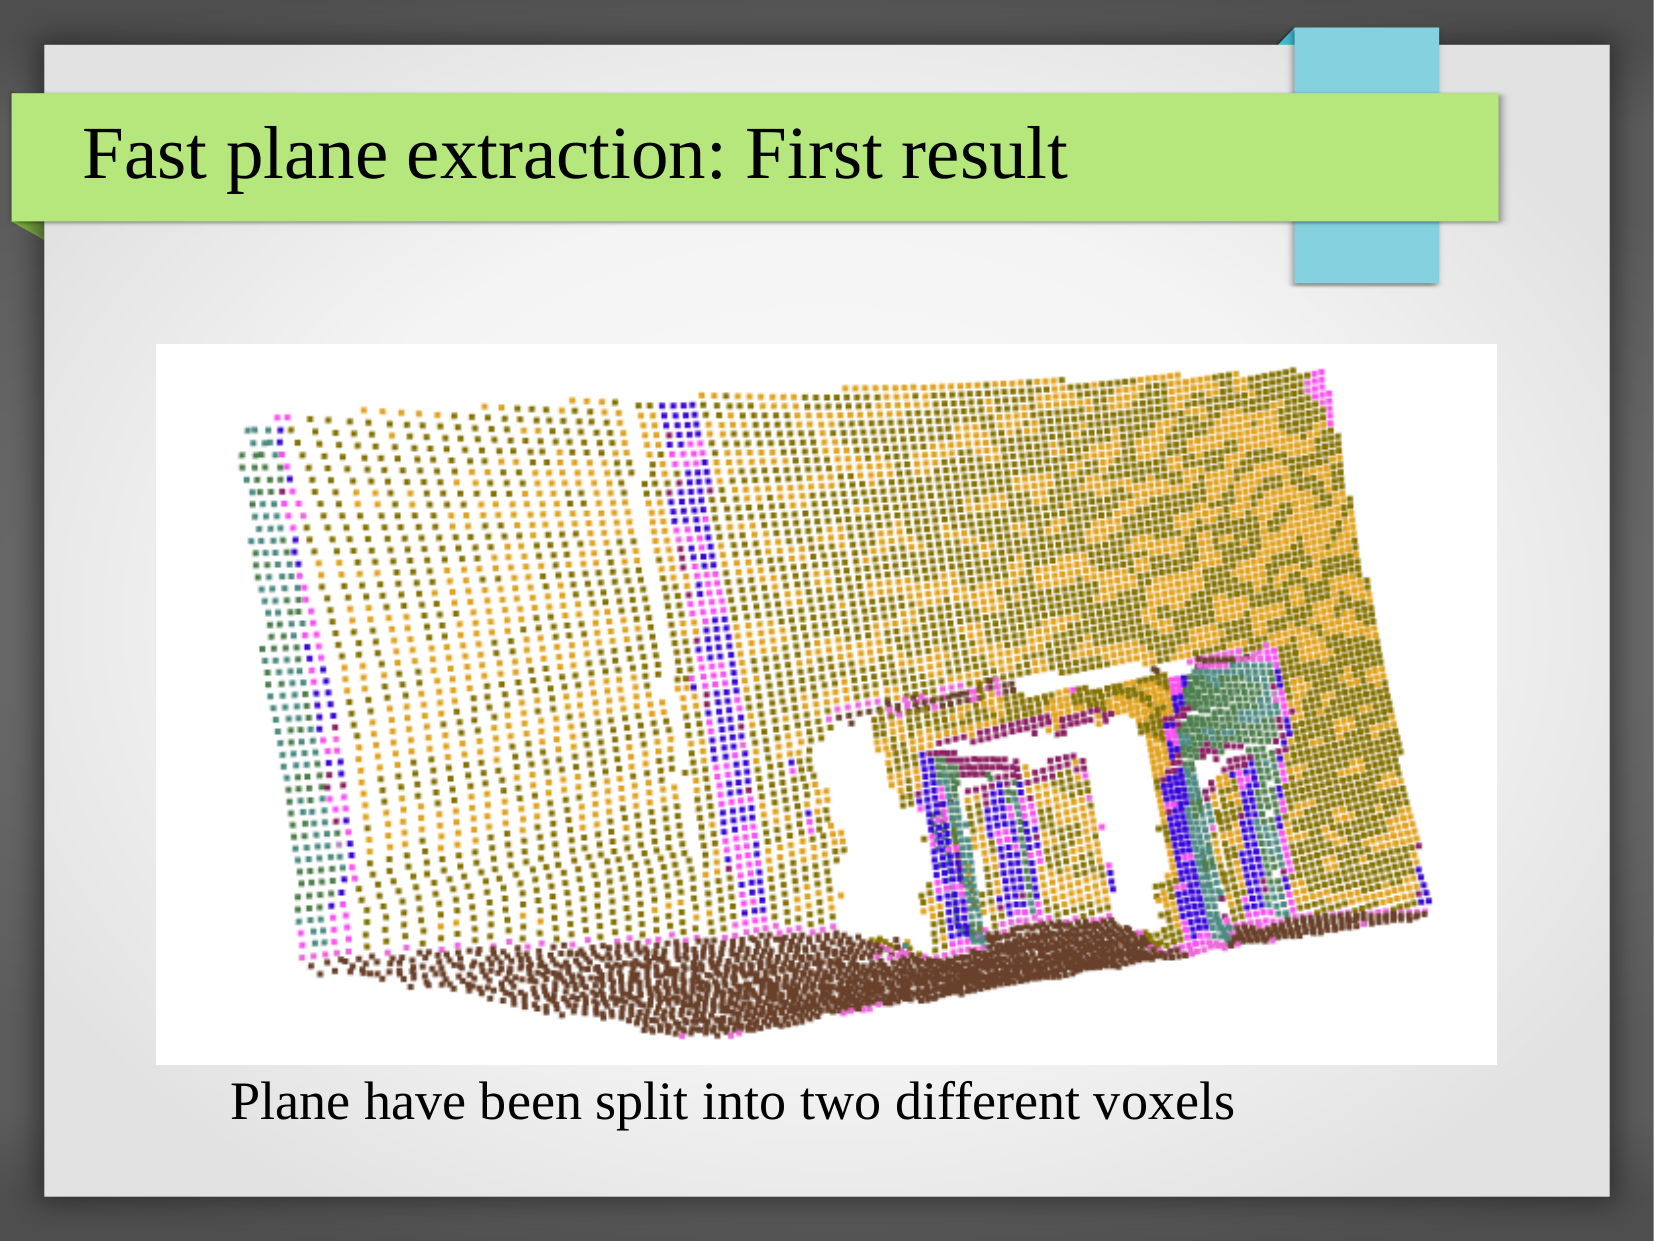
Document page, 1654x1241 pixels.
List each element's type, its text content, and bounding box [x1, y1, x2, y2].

picture [0, 0, 1654, 1241]
title Fast plane extraction: First result [82, 94, 1264, 213]
text_box Plane have been split into two different voxels [180, 1064, 1486, 1140]
